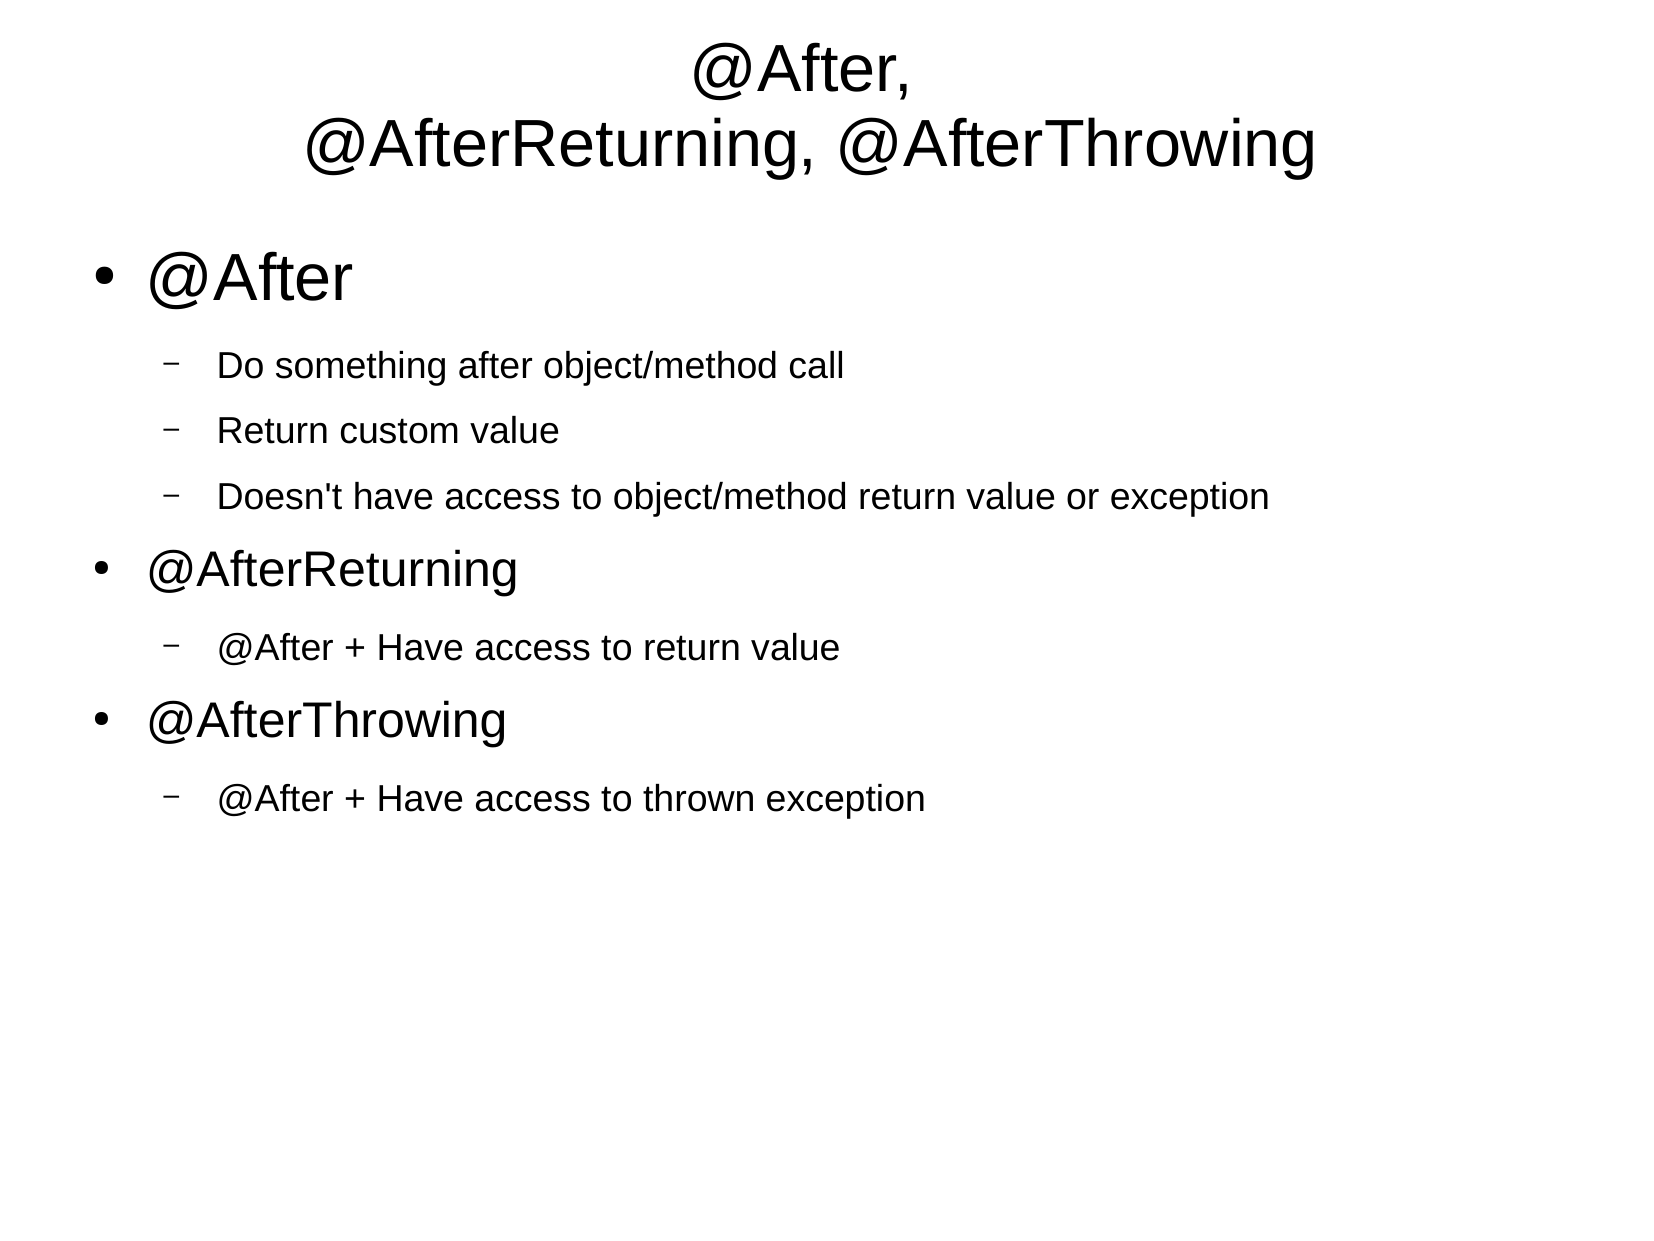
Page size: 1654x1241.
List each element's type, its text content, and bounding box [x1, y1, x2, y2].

list @After Do something after object/method call Return custom value Doesn't have access to object/method return value or exception @AfterReturning @After + Have access to return value @AfterThrowing @After + Have access to thrown exception [75, 240, 1564, 819]
title @After, @AfterReturning, @AfterThrowing [15, 0, 1571, 216]
